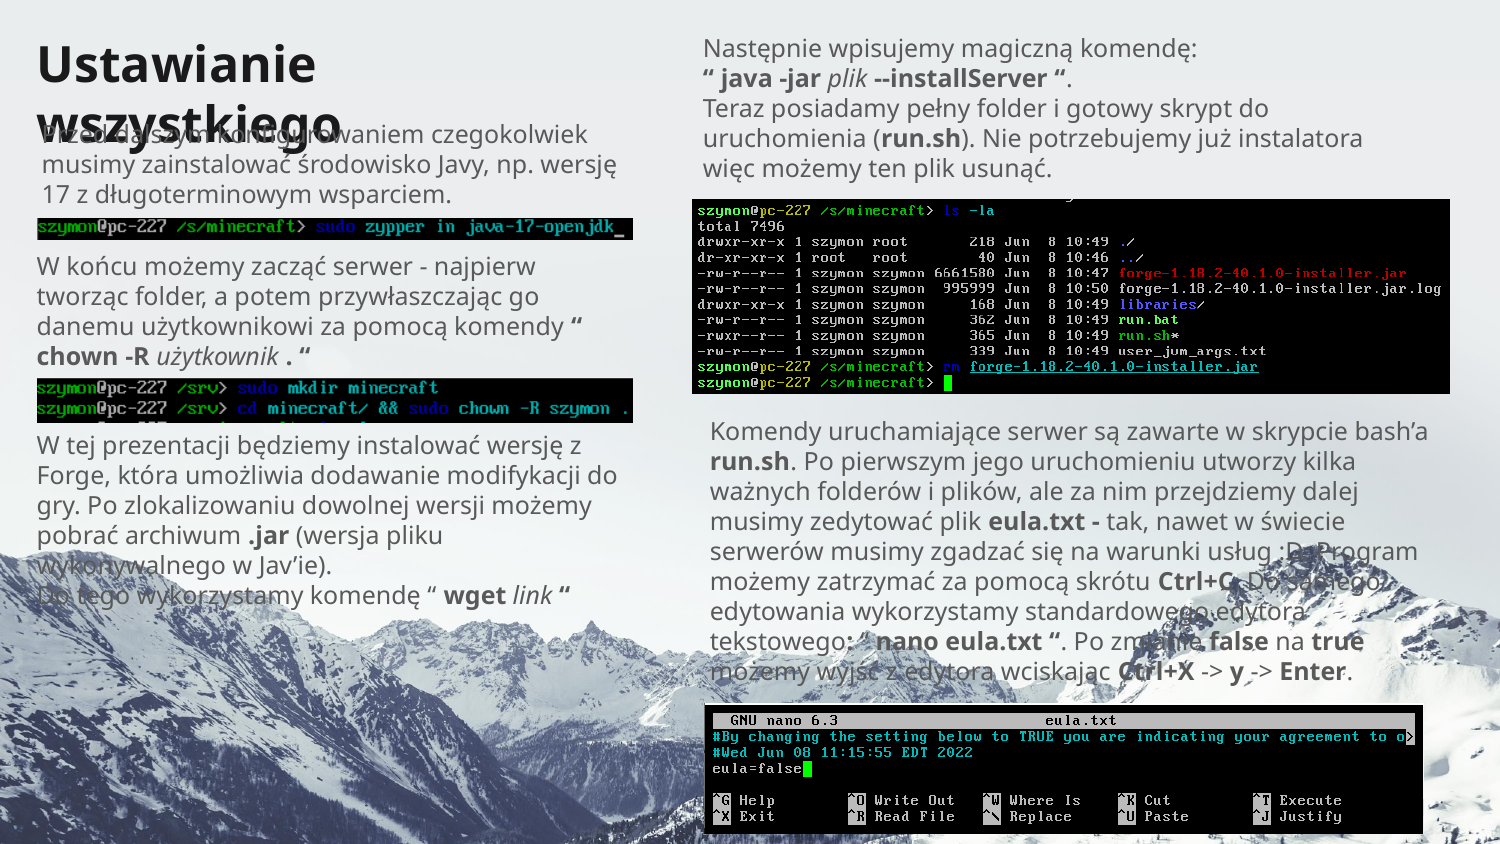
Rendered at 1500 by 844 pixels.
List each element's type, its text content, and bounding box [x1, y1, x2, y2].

picture [0, 80, 1500, 834]
text_box Przed dalszym konfigurowaniem czegokolwiek musimy zainstalować środowisko Javy, np. wersję 17 z długoterminowym wsparciem. [26, 104, 654, 224]
text_box Następnie wpisujemy magiczną komendę: “ java -jar plik --installServer “. Teraz posiadamy pełny folder i gotowy skrypt do uruchomienia (run.sh). Nie potrzebujemy już instalatora więc możemy ten plik usunąć. [687, 17, 1424, 198]
text_box Komendy uruchamiające serwer są zawarte w skrypcie bash’a run.sh. Po pierwszym jego uruchomieniu utworzy kilka ważnych folderów i plików, ale za nim przejdziemy dalej musimy zedytować plik eula.txt - tak, nawet w świecie serwerów musimy zgadzać się na warunki usług :D. Program możemy zatrzymać za pomocą skrótu Ctrl+C. Do samego edytowania wykorzystamy standardowego edytora tekstowego: “ nano eula.txt “. Po zmianie false na true możemy wyjść z edytora wciskając Ctrl+X -> y -> Enter. [694, 400, 1452, 701]
text_box W końcu możemy zacząć serwer - najpierw tworząc folder, a potem przywłaszczając go danemu użytkownikowi za pomocą komendy “ chown -R użytkownik . “ W tej prezentacji będziemy instalować wersję z Forge, która umożliwia dodawanie modifykacji do gry. Po zlokalizowaniu dowolnej wersji możemy pobrać archiwum .jar (wersja pliku wykonywalnego w Jav’ie). Do tego wykorzystamy komendę “ wget link “ [21, 235, 649, 625]
title Ustawianie wszystkiego [21, 17, 640, 104]
